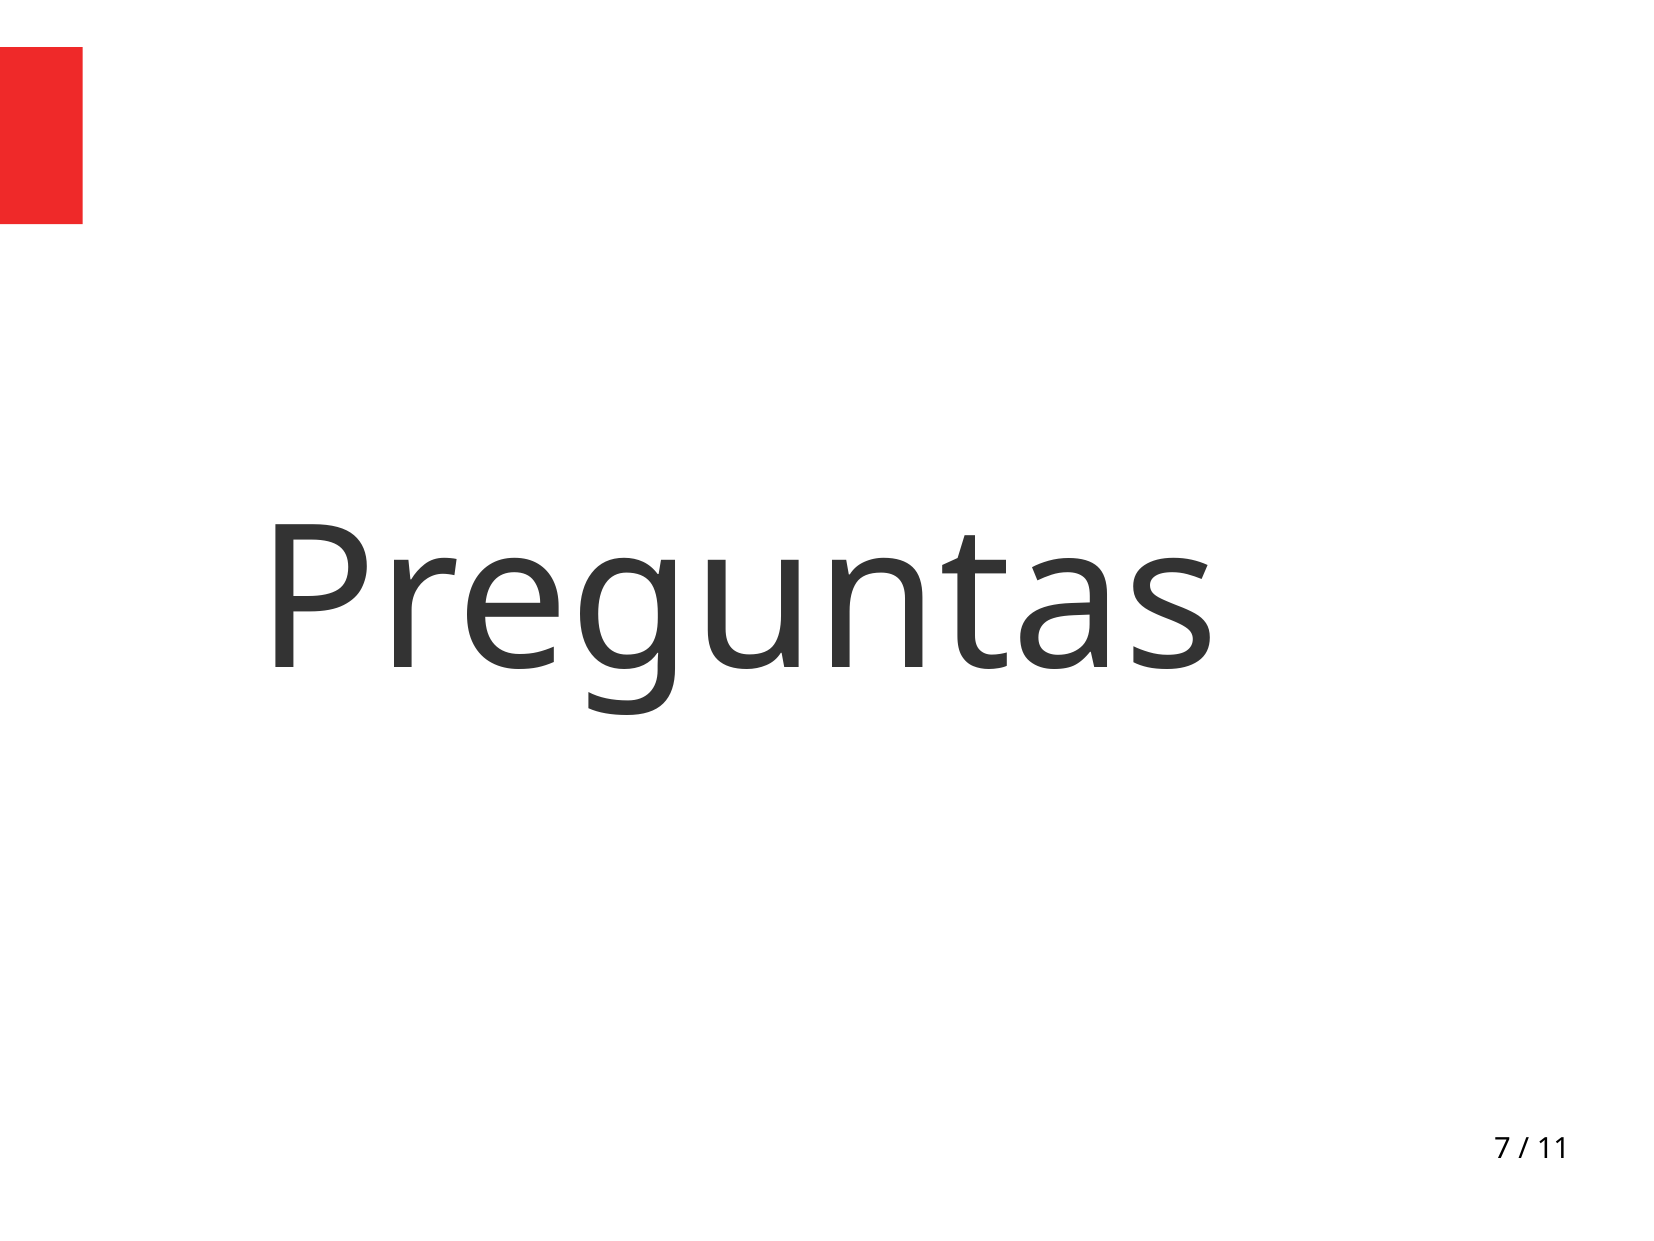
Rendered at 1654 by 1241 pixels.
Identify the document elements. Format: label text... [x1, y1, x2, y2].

list Preguntas [134, 210, 1553, 930]
